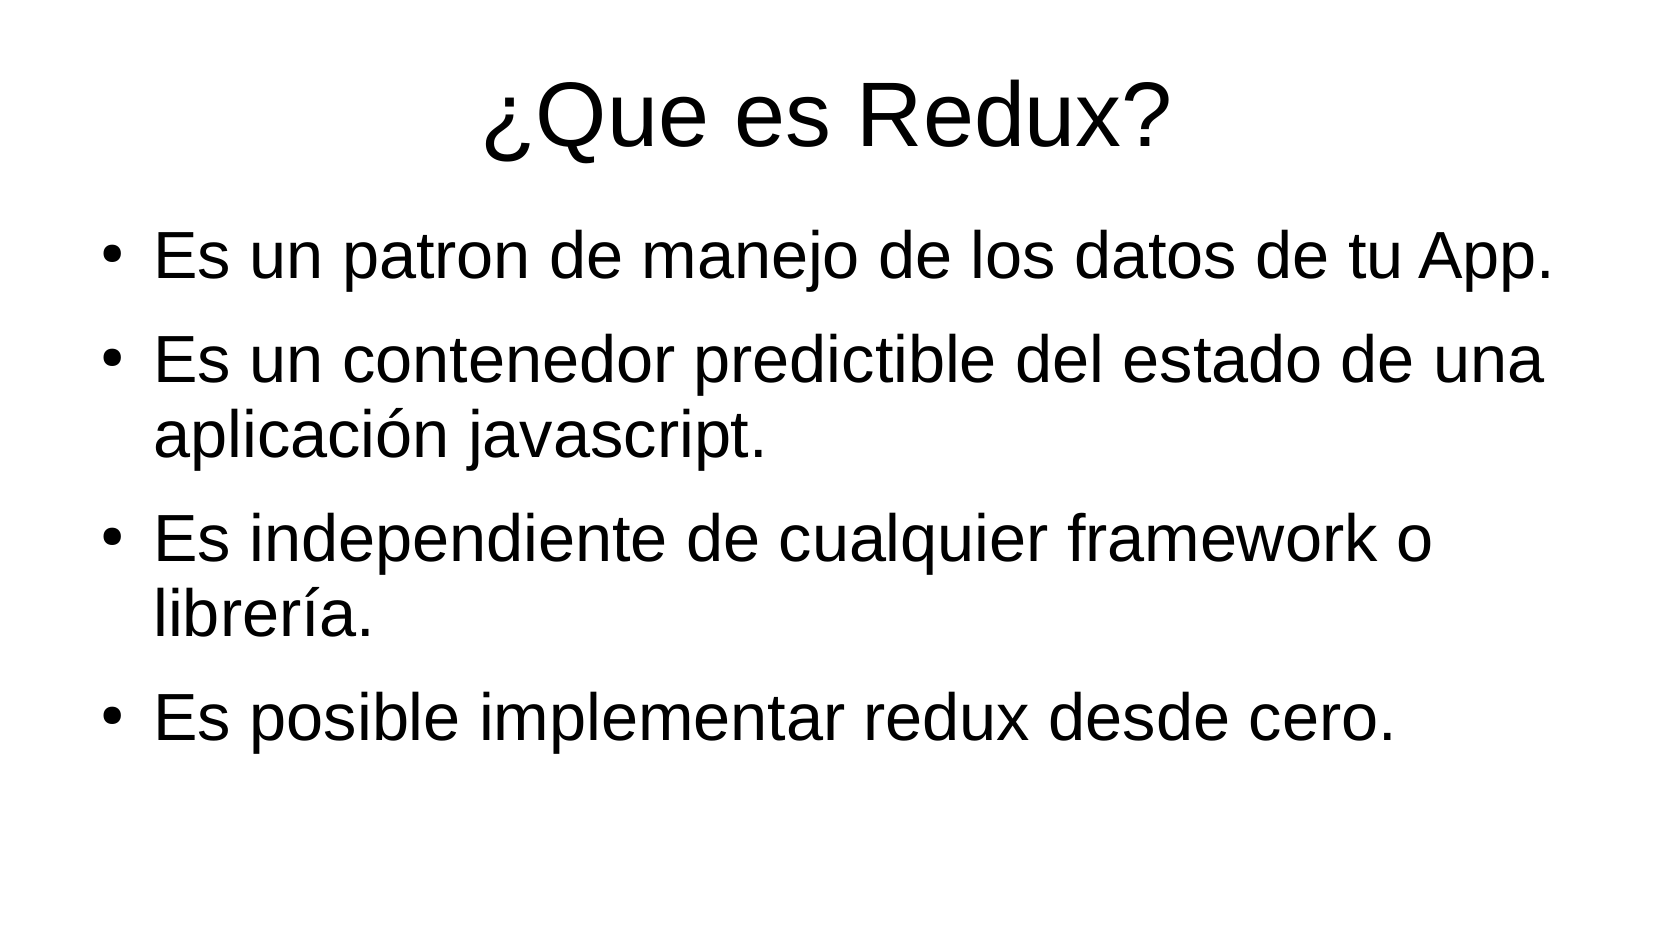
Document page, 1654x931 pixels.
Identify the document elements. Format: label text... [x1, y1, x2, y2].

title ¿Que es Redux? [82, 37, 1571, 193]
list Es un patron de manejo de los datos de tu App. Es un contenedor predictible del estado de una aplicación javascript. Es independiente de cualquier framework o librería. Es posible implementar redux desde cero. [82, 217, 1571, 758]
